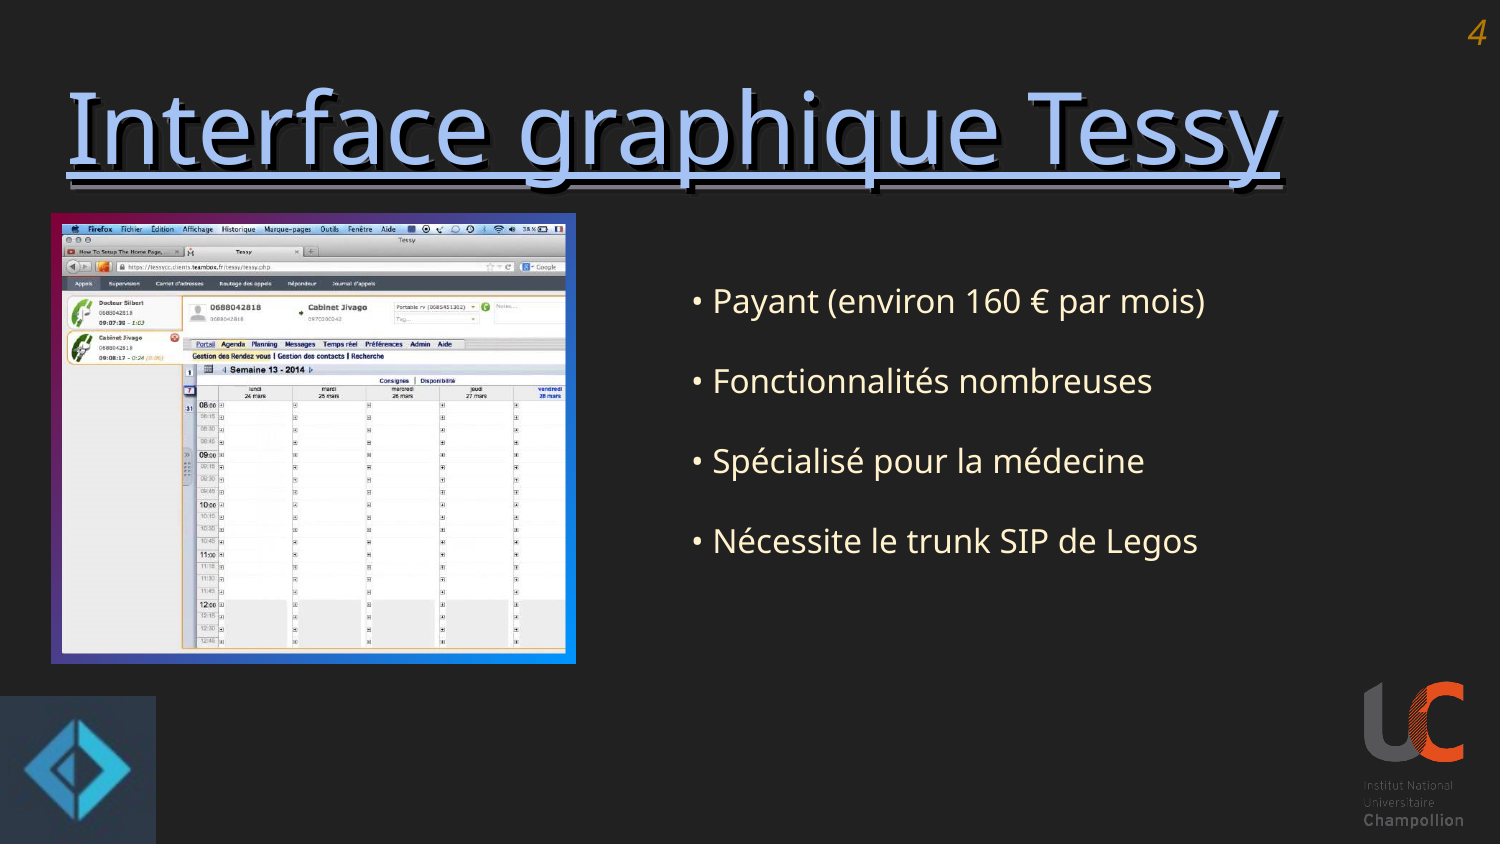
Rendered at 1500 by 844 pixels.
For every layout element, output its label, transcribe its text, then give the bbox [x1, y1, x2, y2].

picture [0, 696, 156, 844]
text_box <number> [1452, 0, 1500, 71]
picture [51, 230, 576, 664]
text_box • Payant (environ 160 € par mois) • Fonctionnalités nombreuses • Spécialisé pour la médecine • Nécessite le trunk SIP de Legos [676, 265, 1384, 575]
title Interface graphique Tessy [51, 49, 1500, 230]
picture [1345, 663, 1482, 844]
